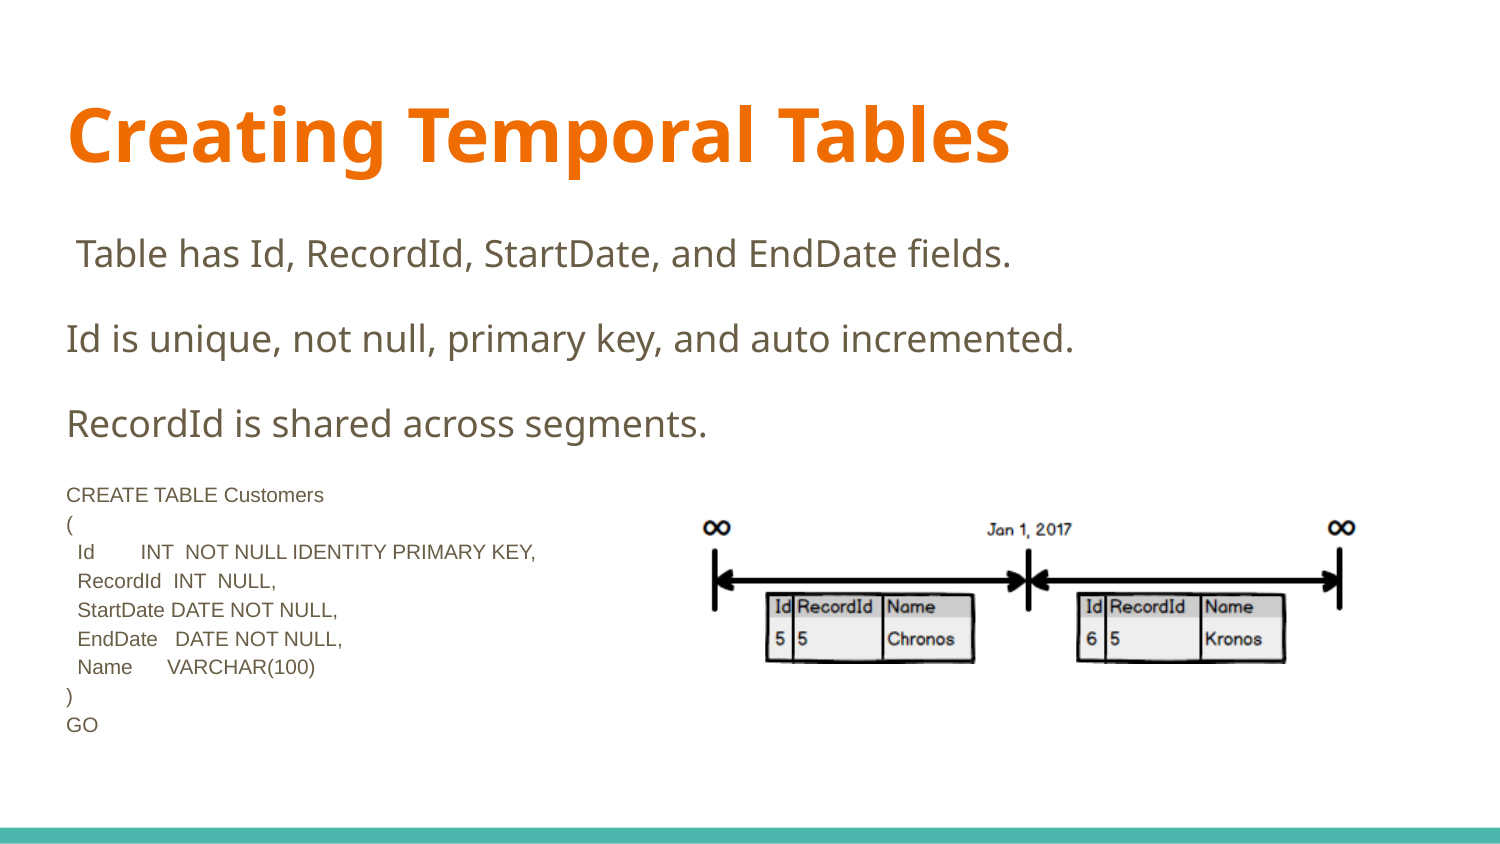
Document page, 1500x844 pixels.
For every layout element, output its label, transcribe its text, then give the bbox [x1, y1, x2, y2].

picture [701, 502, 1358, 664]
title Creating Temporal Tables [51, 72, 1449, 189]
list Table has Id, RecordId, StartDate, and EndDate fields. Id is unique, not null, primary key, and auto incremented. RecordId is shared across segments. CREATE TABLE Customers ( Id INT NOT NULL IDENTITY PRIMARY KEY, RecordId INT NULL, StartDate DATE NOT NULL, EndDate DATE NOT NULL, Name VARCHAR(100) ) GO [51, 207, 1449, 750]
